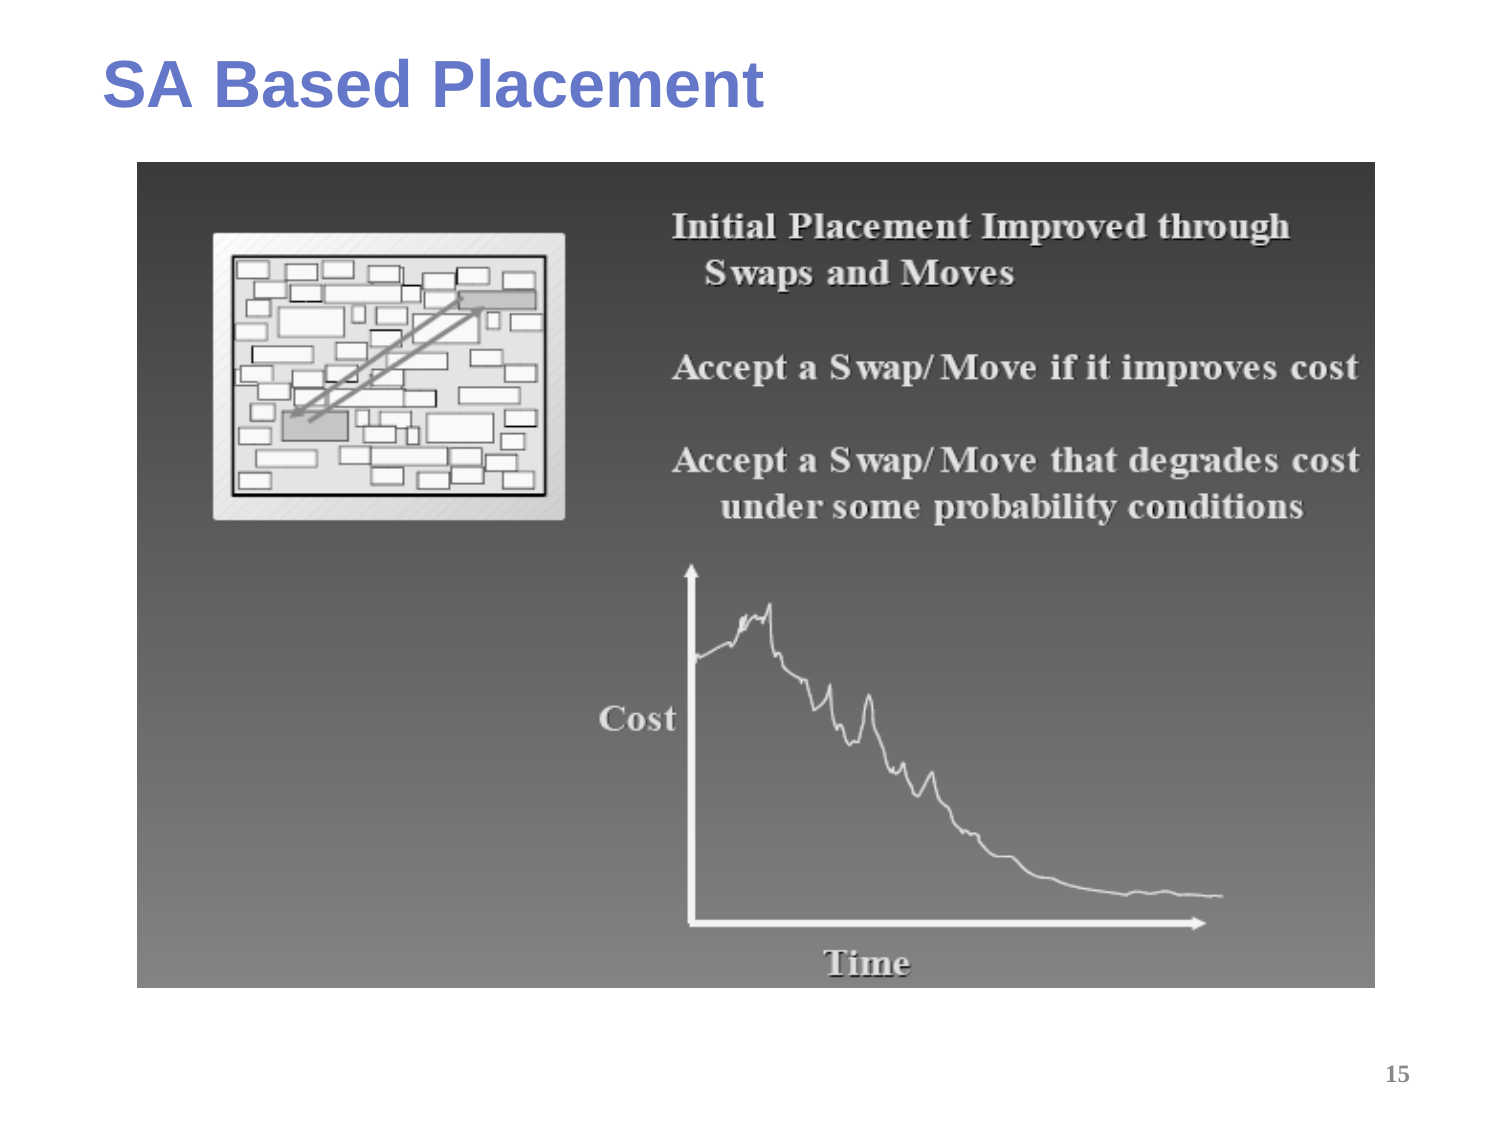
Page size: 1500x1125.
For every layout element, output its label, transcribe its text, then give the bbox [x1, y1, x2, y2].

text_box <number> [1074, 1042, 1426, 1103]
text_box SA Based Placement [87, 37, 1426, 126]
picture [137, 162, 1375, 988]
